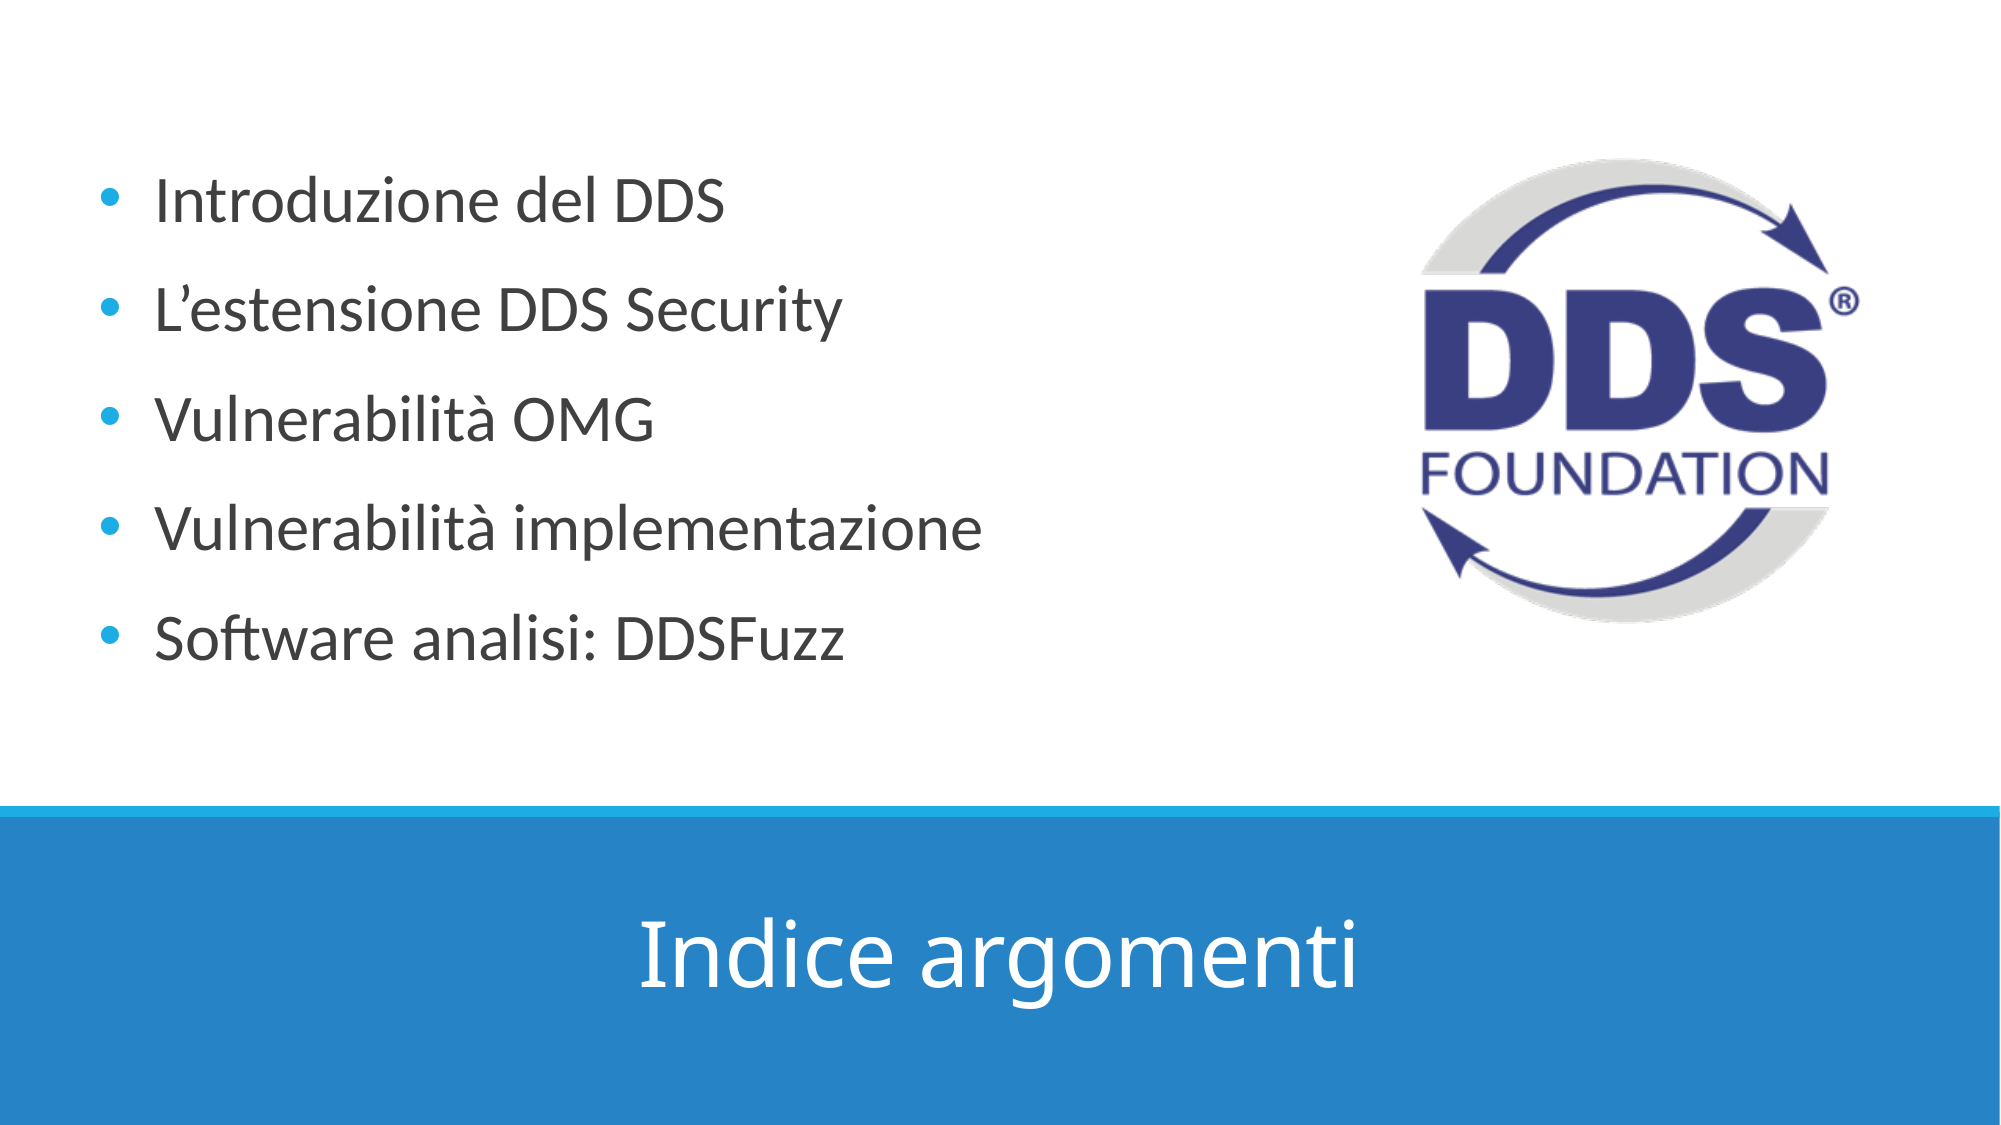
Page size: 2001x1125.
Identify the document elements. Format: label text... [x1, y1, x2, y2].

text_box Introduzione del DDS L’estensione DDS Security Vulnerabilità OMG Vulnerabilità implementazione Software analisi: DDSFuzz [83, 157, 1266, 733]
picture [1398, 157, 1868, 627]
title Indice argomenti [170, 871, 1830, 1007]
